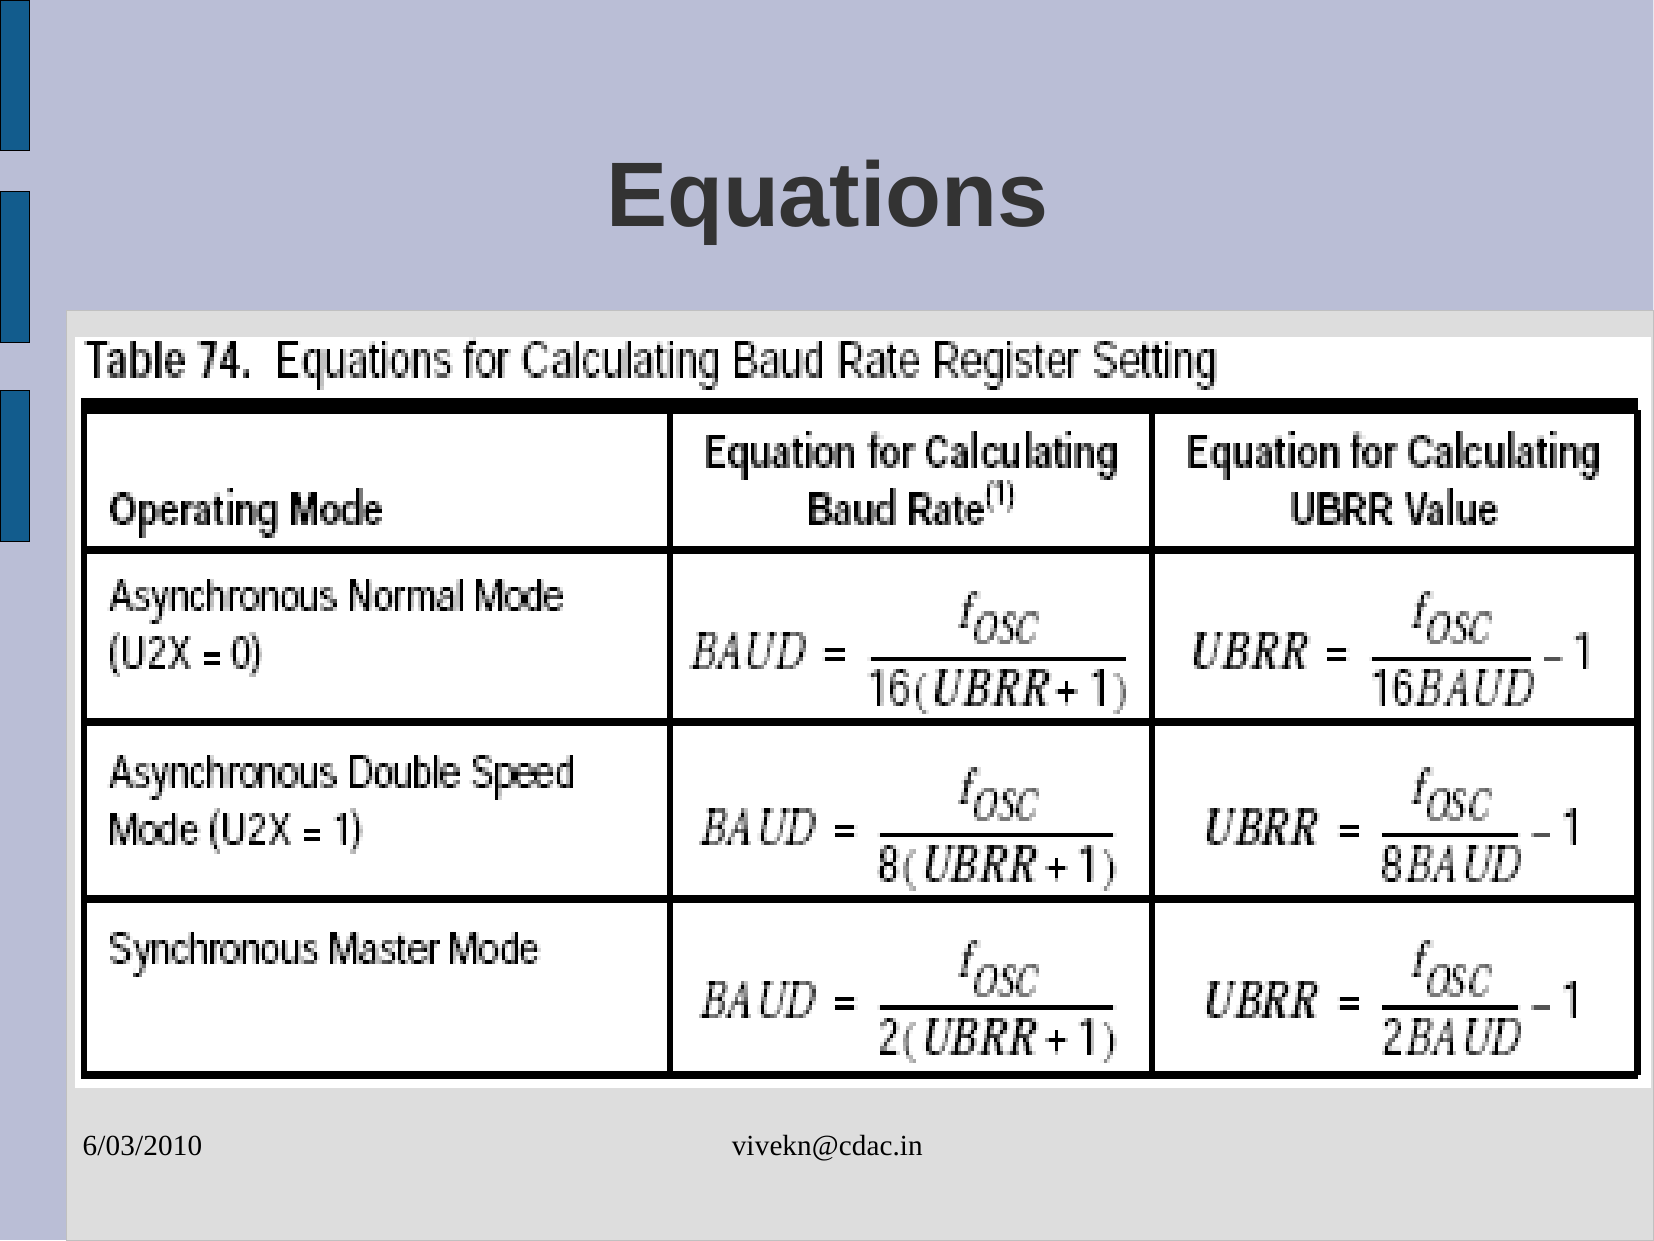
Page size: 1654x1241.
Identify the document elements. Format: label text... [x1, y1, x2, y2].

picture [75, 337, 1651, 1088]
title Equations [121, 98, 1534, 291]
